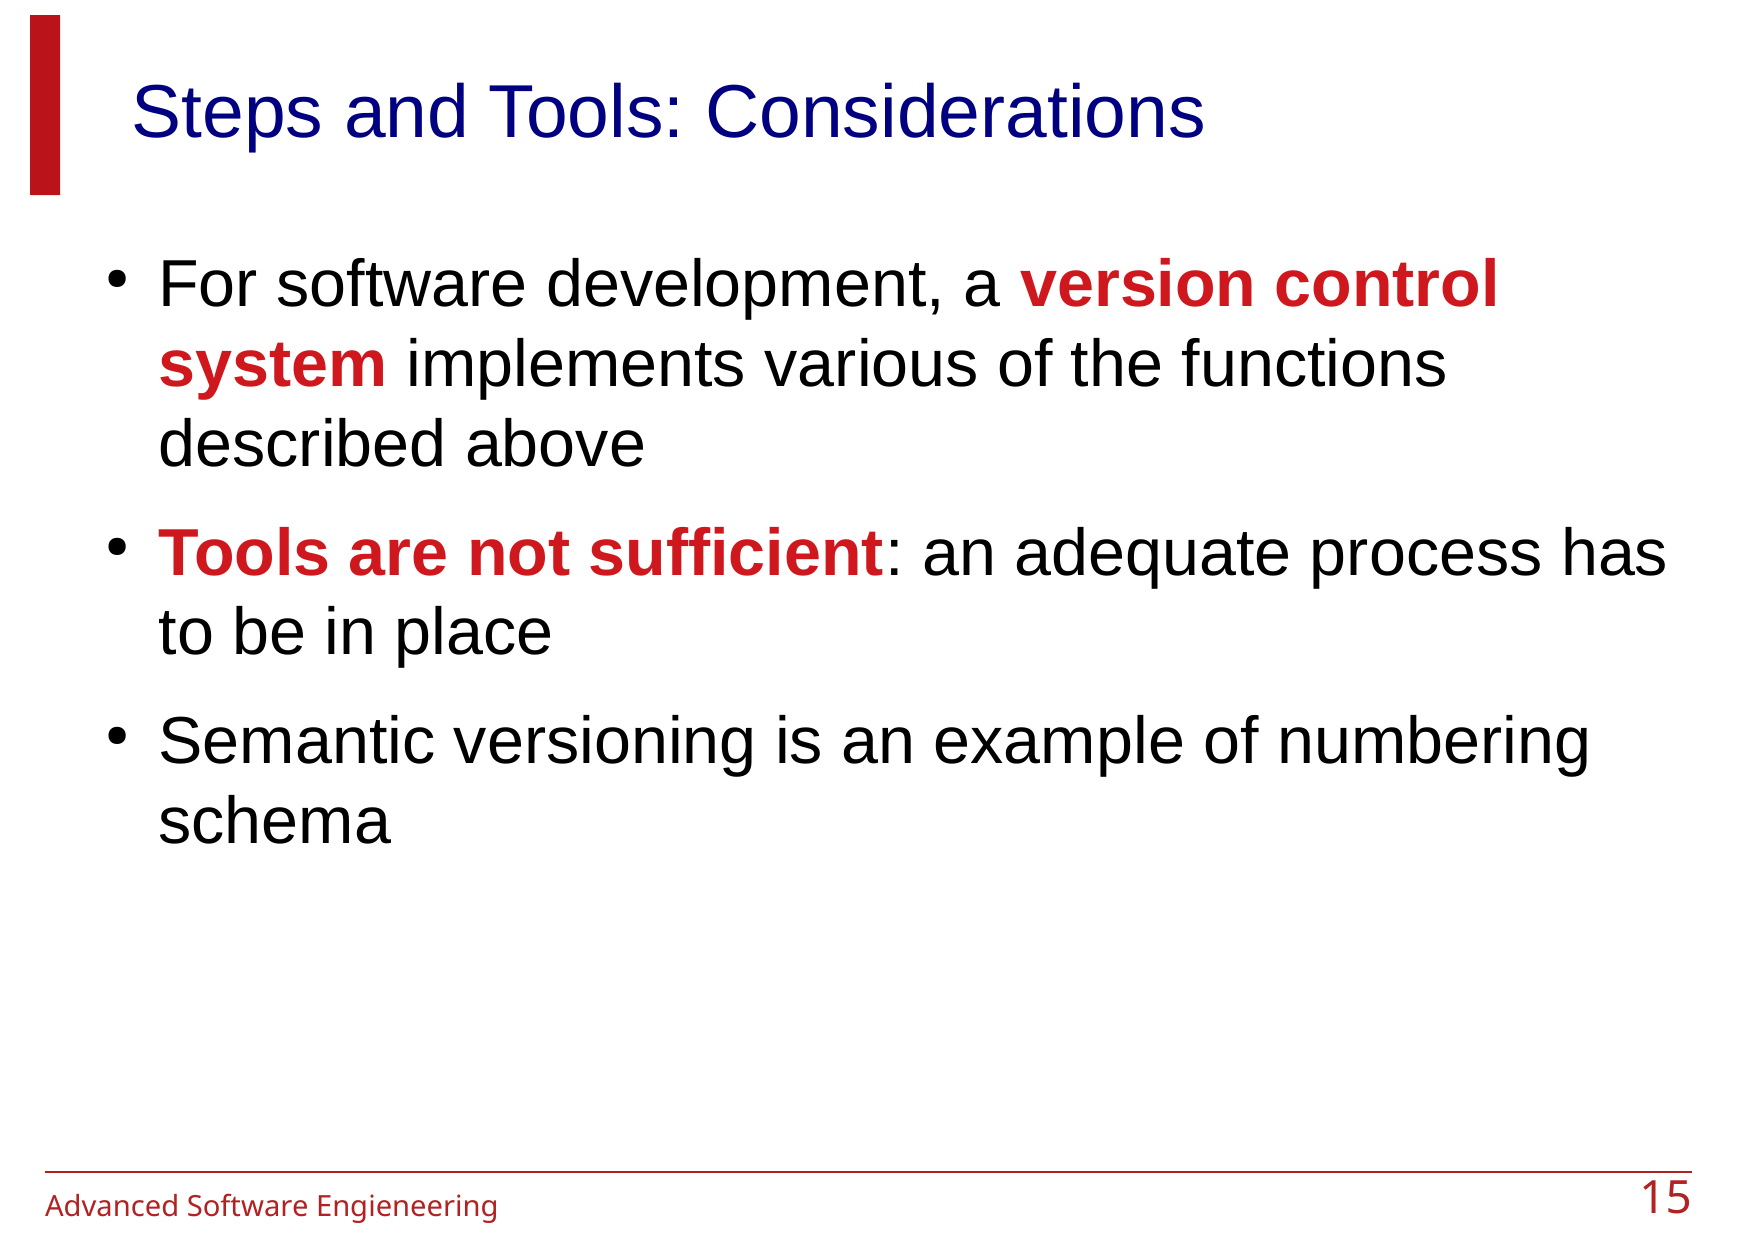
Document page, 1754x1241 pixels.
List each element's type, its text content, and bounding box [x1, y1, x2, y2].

list For software development, a version control system implements various of the functions described above Tools are not sufficient: an adequate process has to be in place Semantic versioning is an example of numbering schema [87, 240, 1696, 1081]
title Steps and Tools: Considerations [90, 19, 1726, 196]
